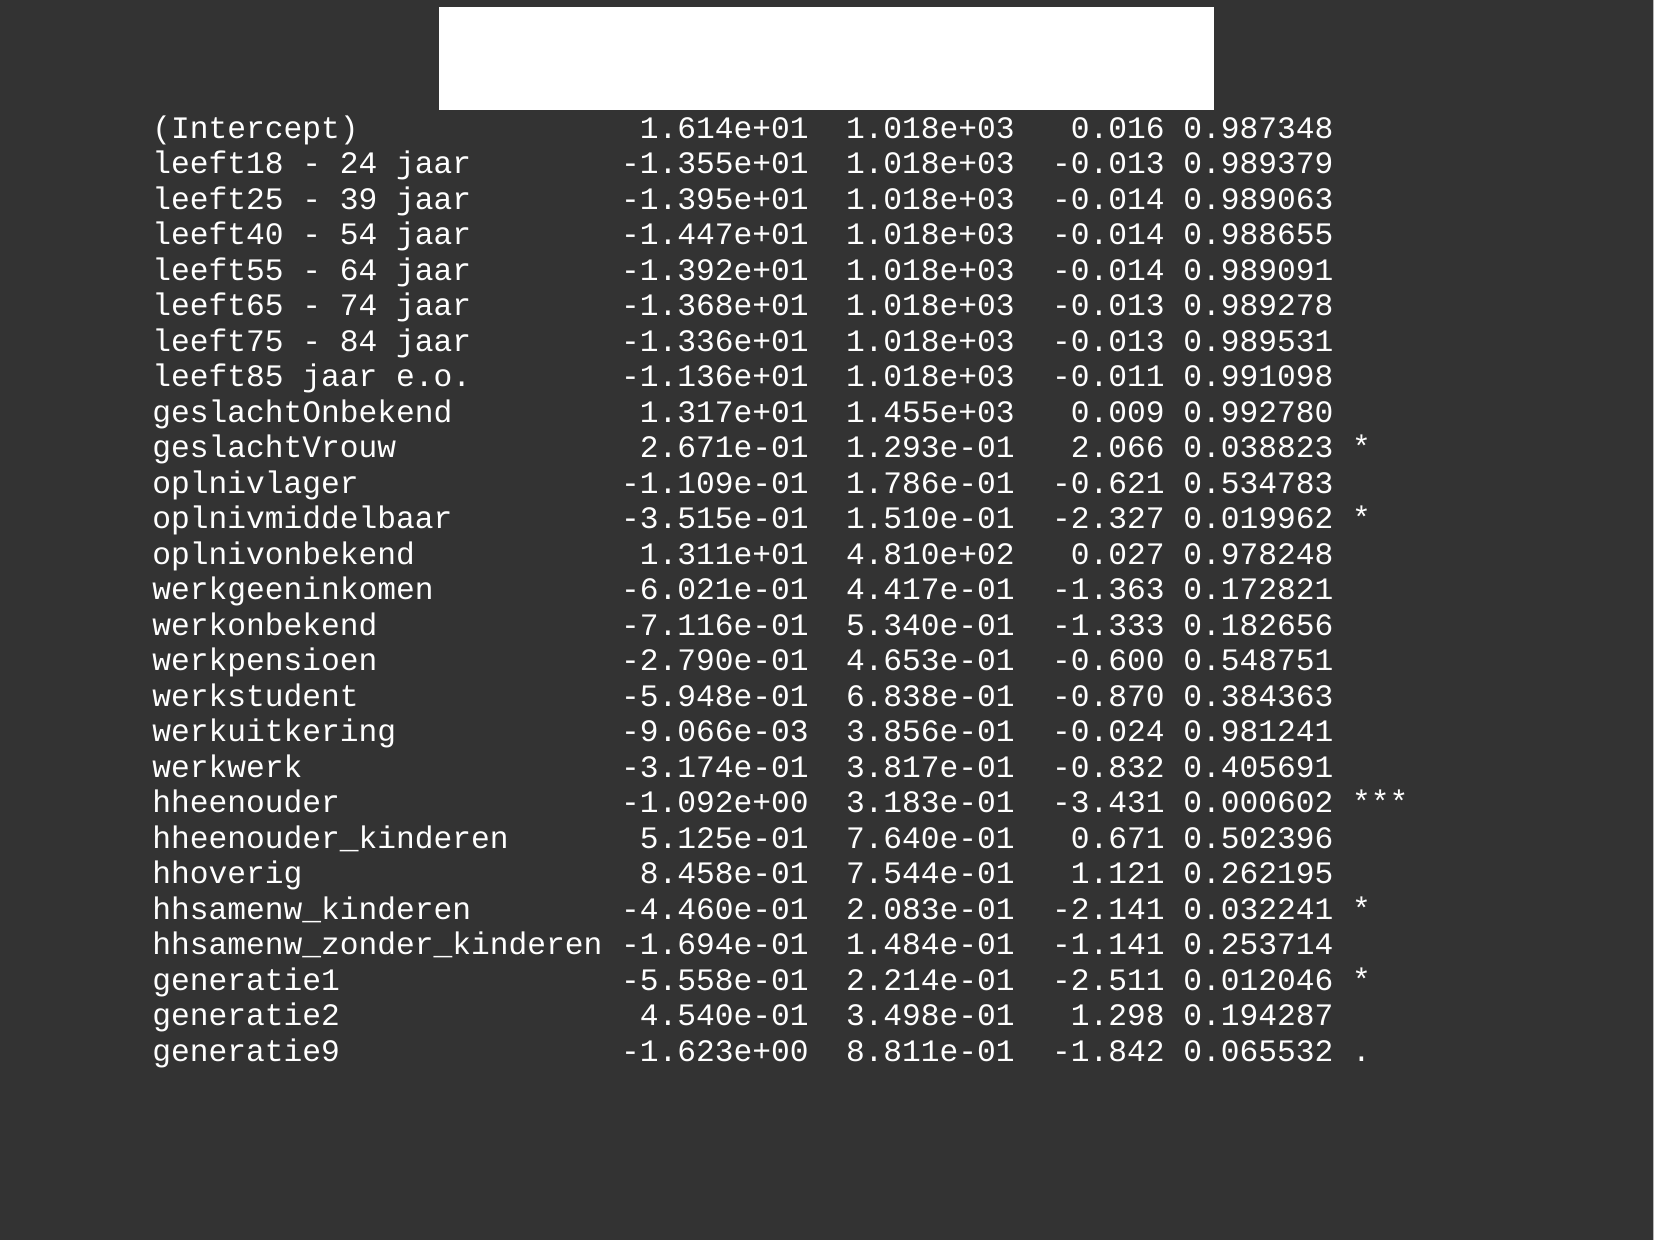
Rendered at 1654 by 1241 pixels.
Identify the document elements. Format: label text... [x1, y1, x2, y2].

text_box (Intercept) 1.614e+01 1.018e+03 0.016 0.987348 leeft18 - 24 jaar -1.355e+01 1.018e+03 -0.013 0.989379 leeft25 - 39 jaar -1.395e+01 1.018e+03 -0.014 0.989063 leeft40 - 54 jaar -1.447e+01 1.018e+03 -0.014 0.988655 leeft55 - 64 jaar -1.392e+01 1.018e+03 -0.014 0.989091 leeft65 - 74 jaar -1.368e+01 1.018e+03 -0.013 0.989278 leeft75 - 84 jaar -1.336e+01 1.018e+03 -0.013 0.989531 leeft85 jaar e.o. -1.136e+01 1.018e+03 -0.011 0.991098 geslachtOnbekend 1.317e+01 1.455e+03 0.009 0.992780 geslachtVrouw 2.671e-01 1.293e-01 2.066 0.038823 * oplnivlager -1.109e-01 1.786e-01 -0.621 0.534783 oplnivmiddelbaar -3.515e-01 1.510e-01 -2.327 0.019962 * oplnivonbekend 1.311e+01 4.810e+02 0.027 0.978248 werkgeeninkomen -6.021e-01 4.417e-01 -1.363 0.172821 werkonbekend -7.116e-01 5.340e-01 -1.333 0.182656 werkpensioen -2.790e-01 4.653e-01 -0.600 0.548751 werkstudent -5.948e-01 6.838e-01 -0.870 0.384363 werkuitkering -9.066e-03 3.856e-01 -0.024 0.981241 werkwerk -3.174e-01 3.817e-01 -0.832 0.405691 hheenouder -1.092e+00 3.183e-01 -3.431 0.000602 *** hheenouder_kinderen 5.125e-01 7.640e-01 0.671 0.502396 hhoverig 8.458e-01 7.544e-01 1.121 0.262195 hhsamenw_kinderen -4.460e-01 2.083e-01 -2.141 0.032241 * hhsamenw_zonder_kinderen -1.694e-01 1.484e-01 -1.141 0.253714 generatie1 -5.558e-01 2.214e-01 -2.511 0.012046 * generatie2 4.540e-01 3.498e-01 1.298 0.194287 generatie9 -1.623e+00 8.811e-01 -1.842 0.065532 . [137, 105, 1441, 1216]
title Model care receive [82, 0, 1571, 163]
